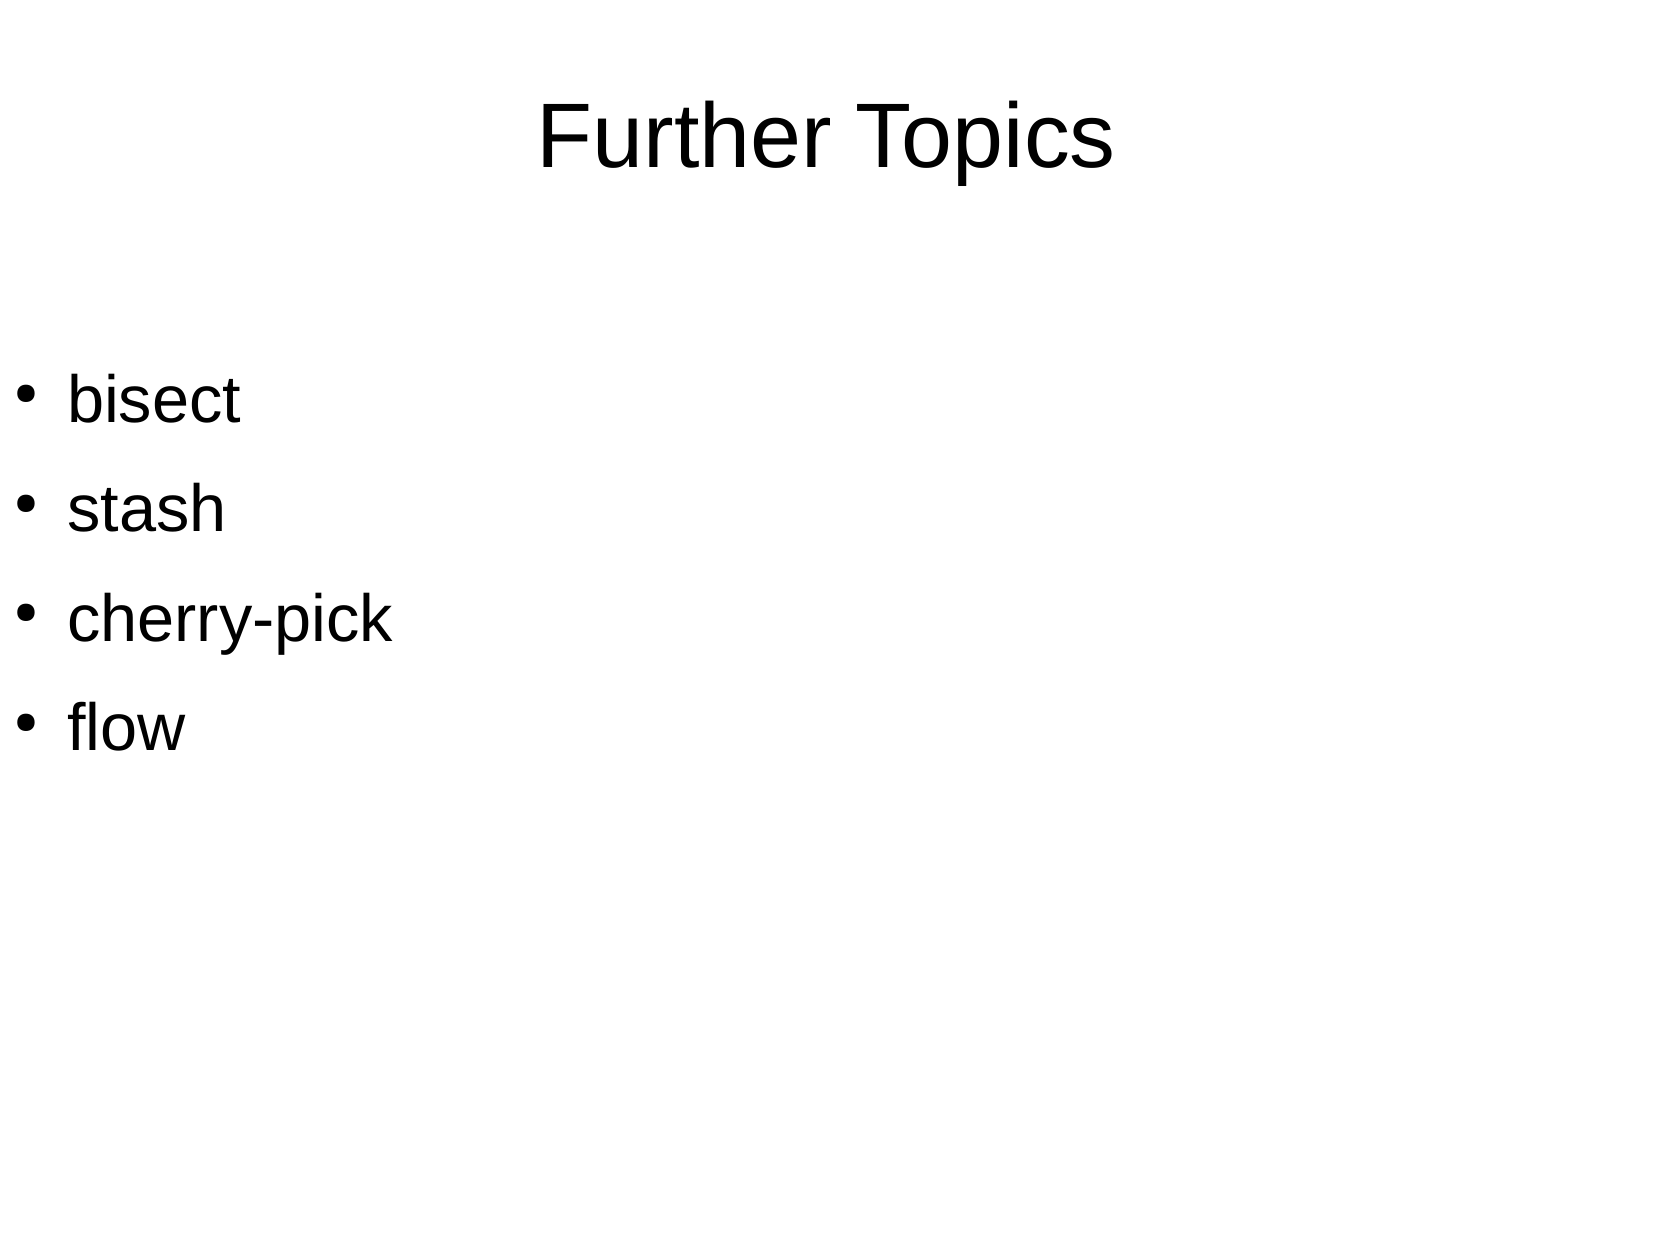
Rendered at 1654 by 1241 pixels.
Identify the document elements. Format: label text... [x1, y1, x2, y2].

title Further Topics [0, 27, 1654, 235]
list bisect stash cherry-pick flow [0, 238, 1636, 1066]
